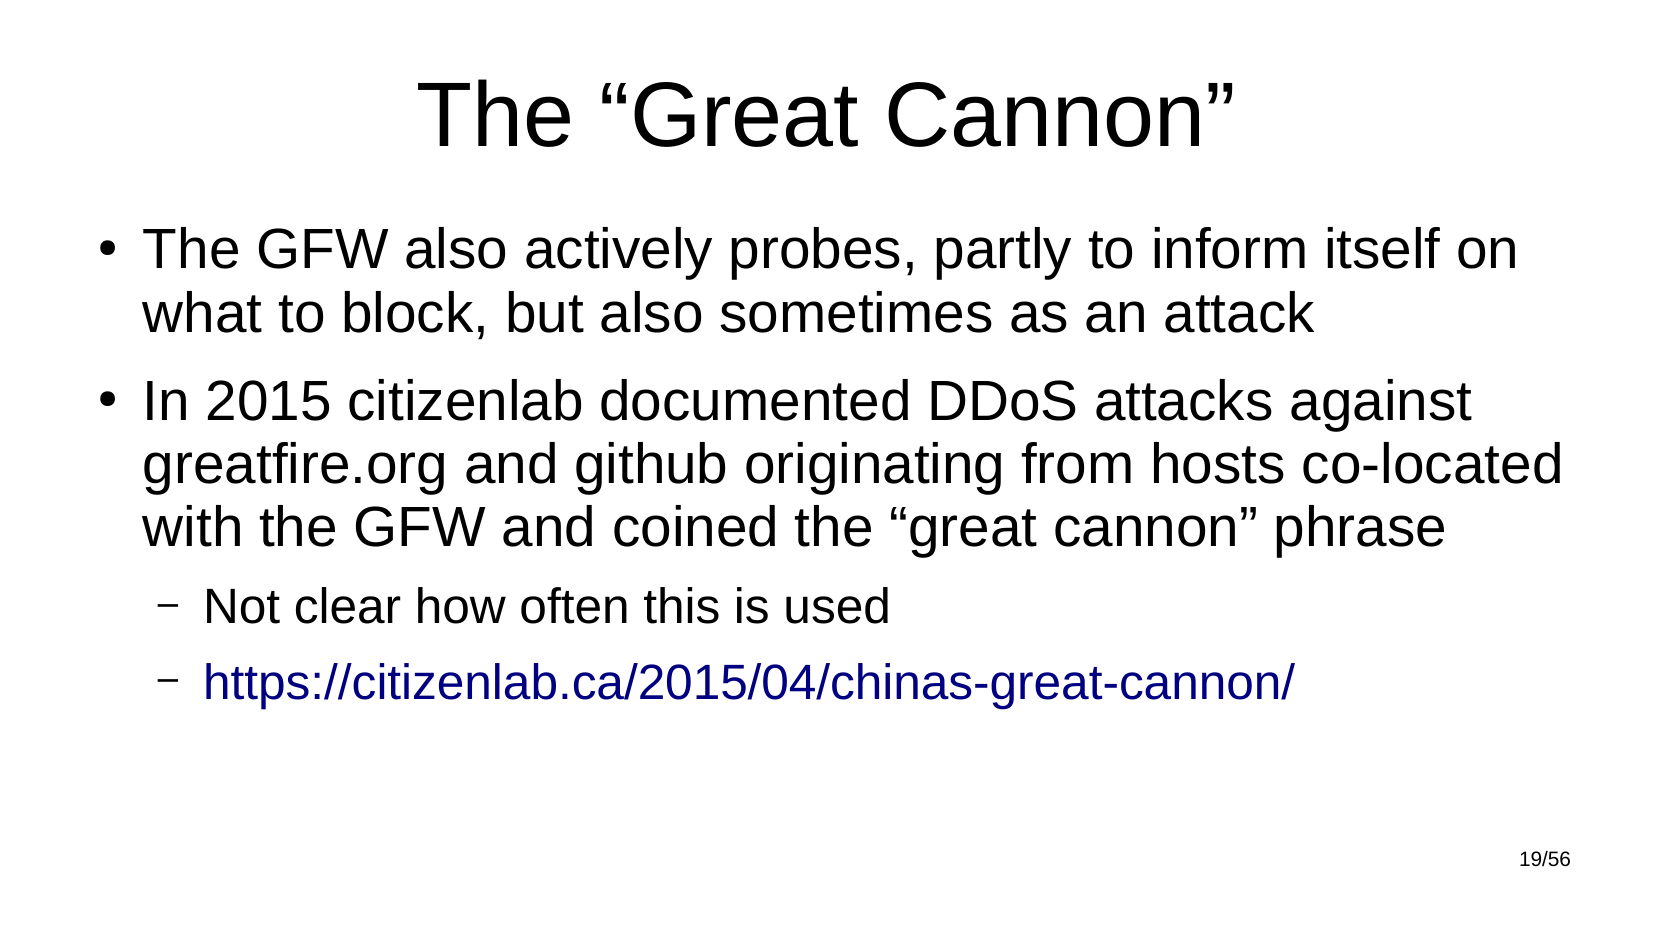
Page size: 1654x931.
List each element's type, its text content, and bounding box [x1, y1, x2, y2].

list The GFW also actively probes, partly to inform itself on what to block, but also sometimes as an attack In 2015 citizenlab documented DDoS attacks against greatfire.org and github originating from hosts co-located with the GFW and coined the “great cannon” phrase Not clear how often this is used https://citizenlab.ca/2015/04/chinas-great-cannon/ [82, 217, 1571, 758]
title The “Great Cannon” [82, 37, 1571, 193]
